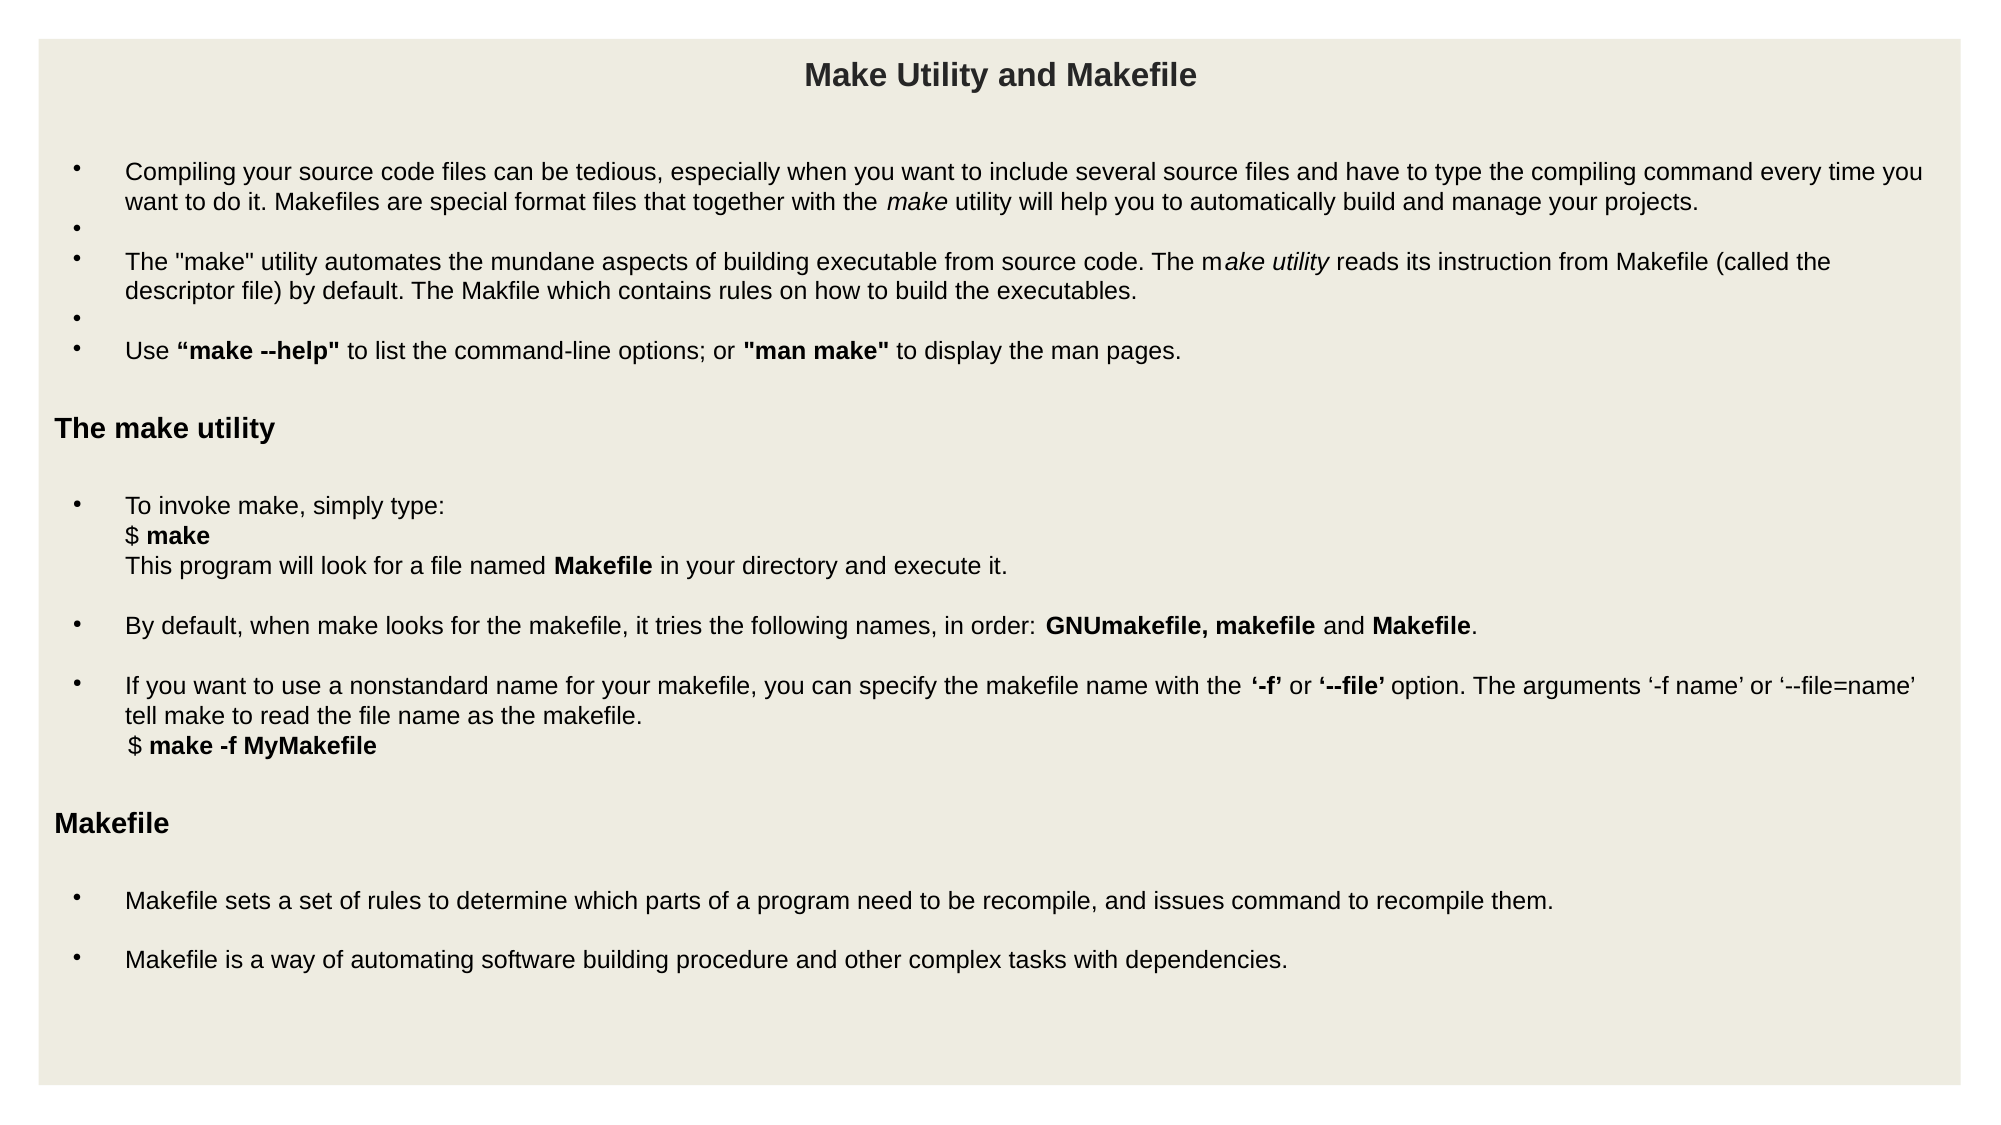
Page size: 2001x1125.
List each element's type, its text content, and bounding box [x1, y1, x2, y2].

text_box Make Utility and Makefile [39, 39, 1963, 106]
text_box Compiling your source code files can be tedious, especially when you want to include several source files and have to type the compiling command every time you want to do it. Makefiles are special format files that together with the make utility will help you to automatically build and manage your projects. The "make" utility automates the mundane aspects of building executable from source code. The make utility reads its instruction from Makefile (called the descriptor file) by default. The Makfile which contains rules on how to build the executables. Use “make --help" to list the command-line options; or "man make" to display the man pages. The make utility To invoke make, simply type: $ make This program will look for a file named Makefile in your directory and execute it. By default, when make looks for the makefile, it tries the following names, in order: GNUmakefile, makefile and Makefile. If you want to use a nonstandard name for your makefile, you can specify the makefile name with the ‘-f’ or ‘--file’ option. The arguments ‘-f name’ or ‘--file=name’ tell make to read the file name as the makefile. $ make -f MyMakefile Makefile Makefile sets a set of rules to determine which parts of a program need to be recompile, and issues command to recompile them. Makefile is a way of automating software building procedure and other complex tasks with dependencies. [39, 147, 1963, 1087]
